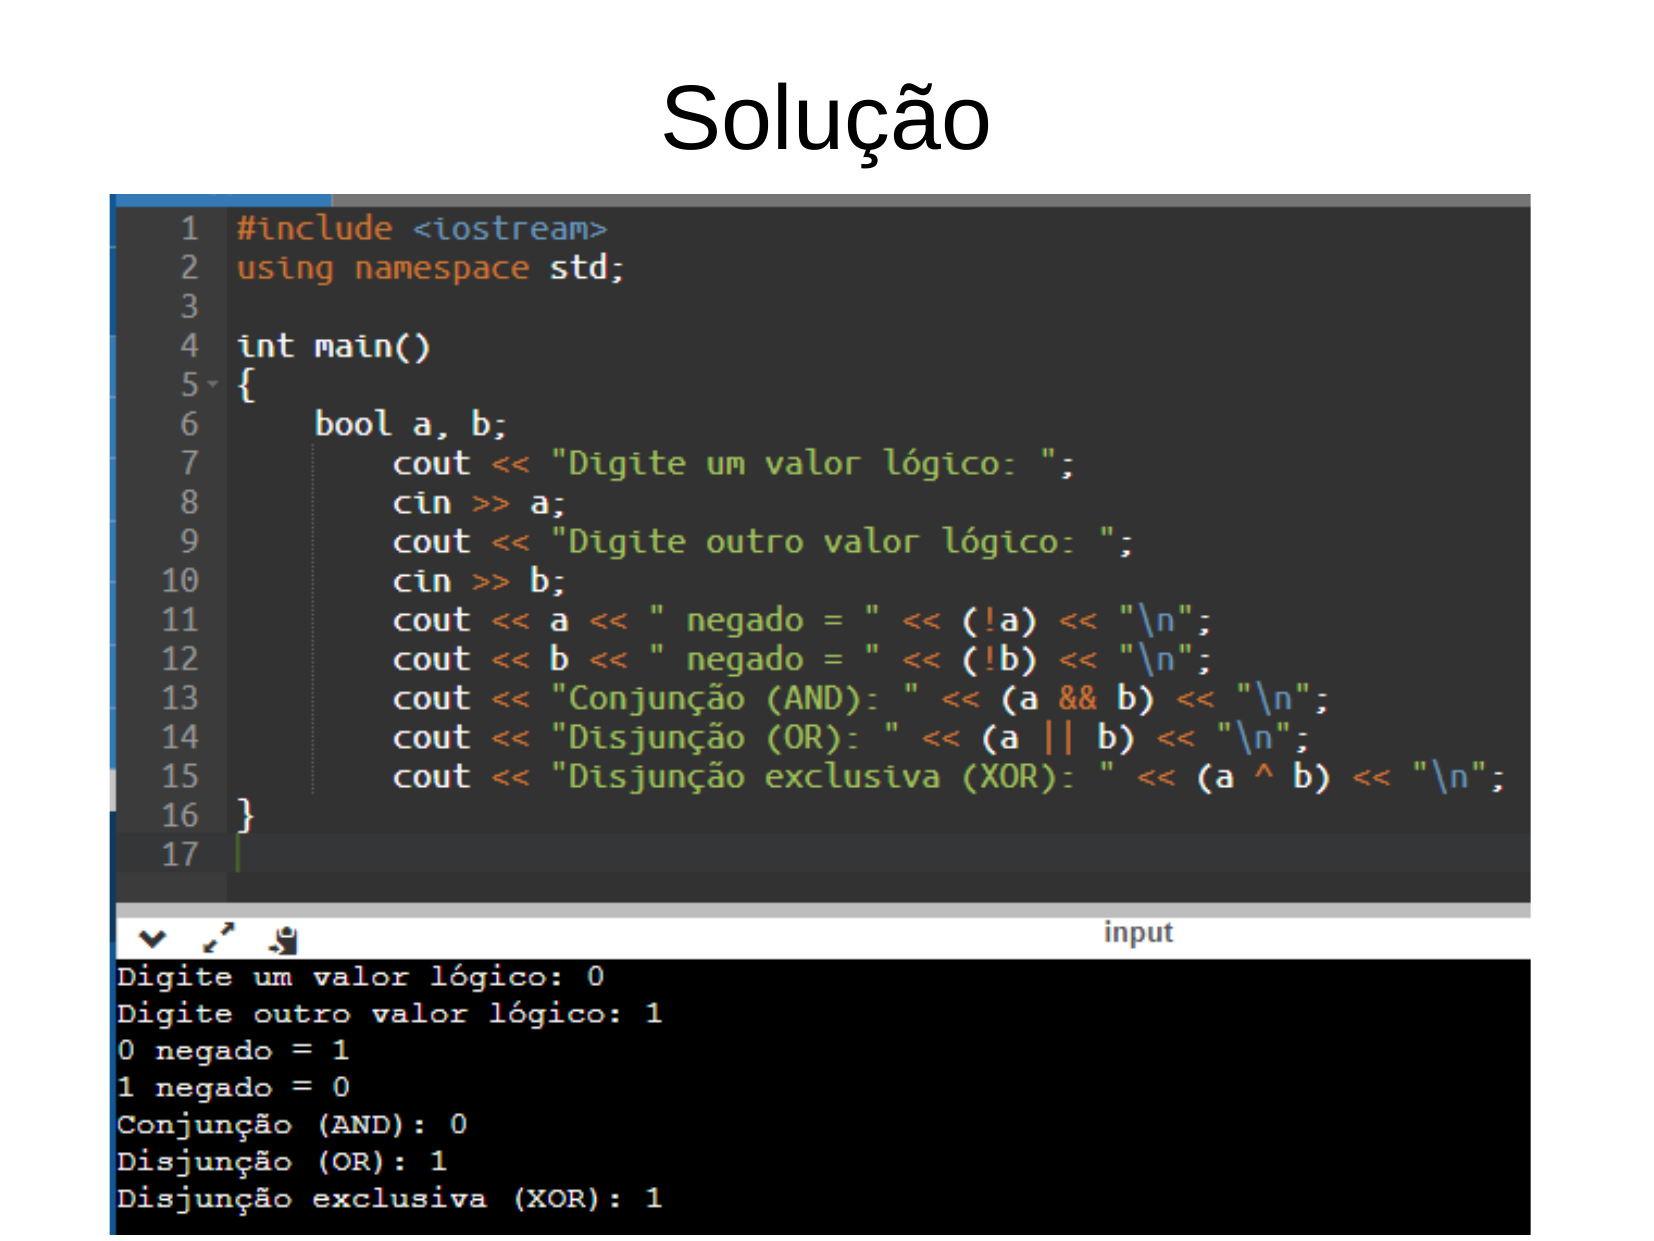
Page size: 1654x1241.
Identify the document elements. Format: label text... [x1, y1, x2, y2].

picture [109, 194, 1531, 1235]
title Solução [82, 13, 1571, 222]
